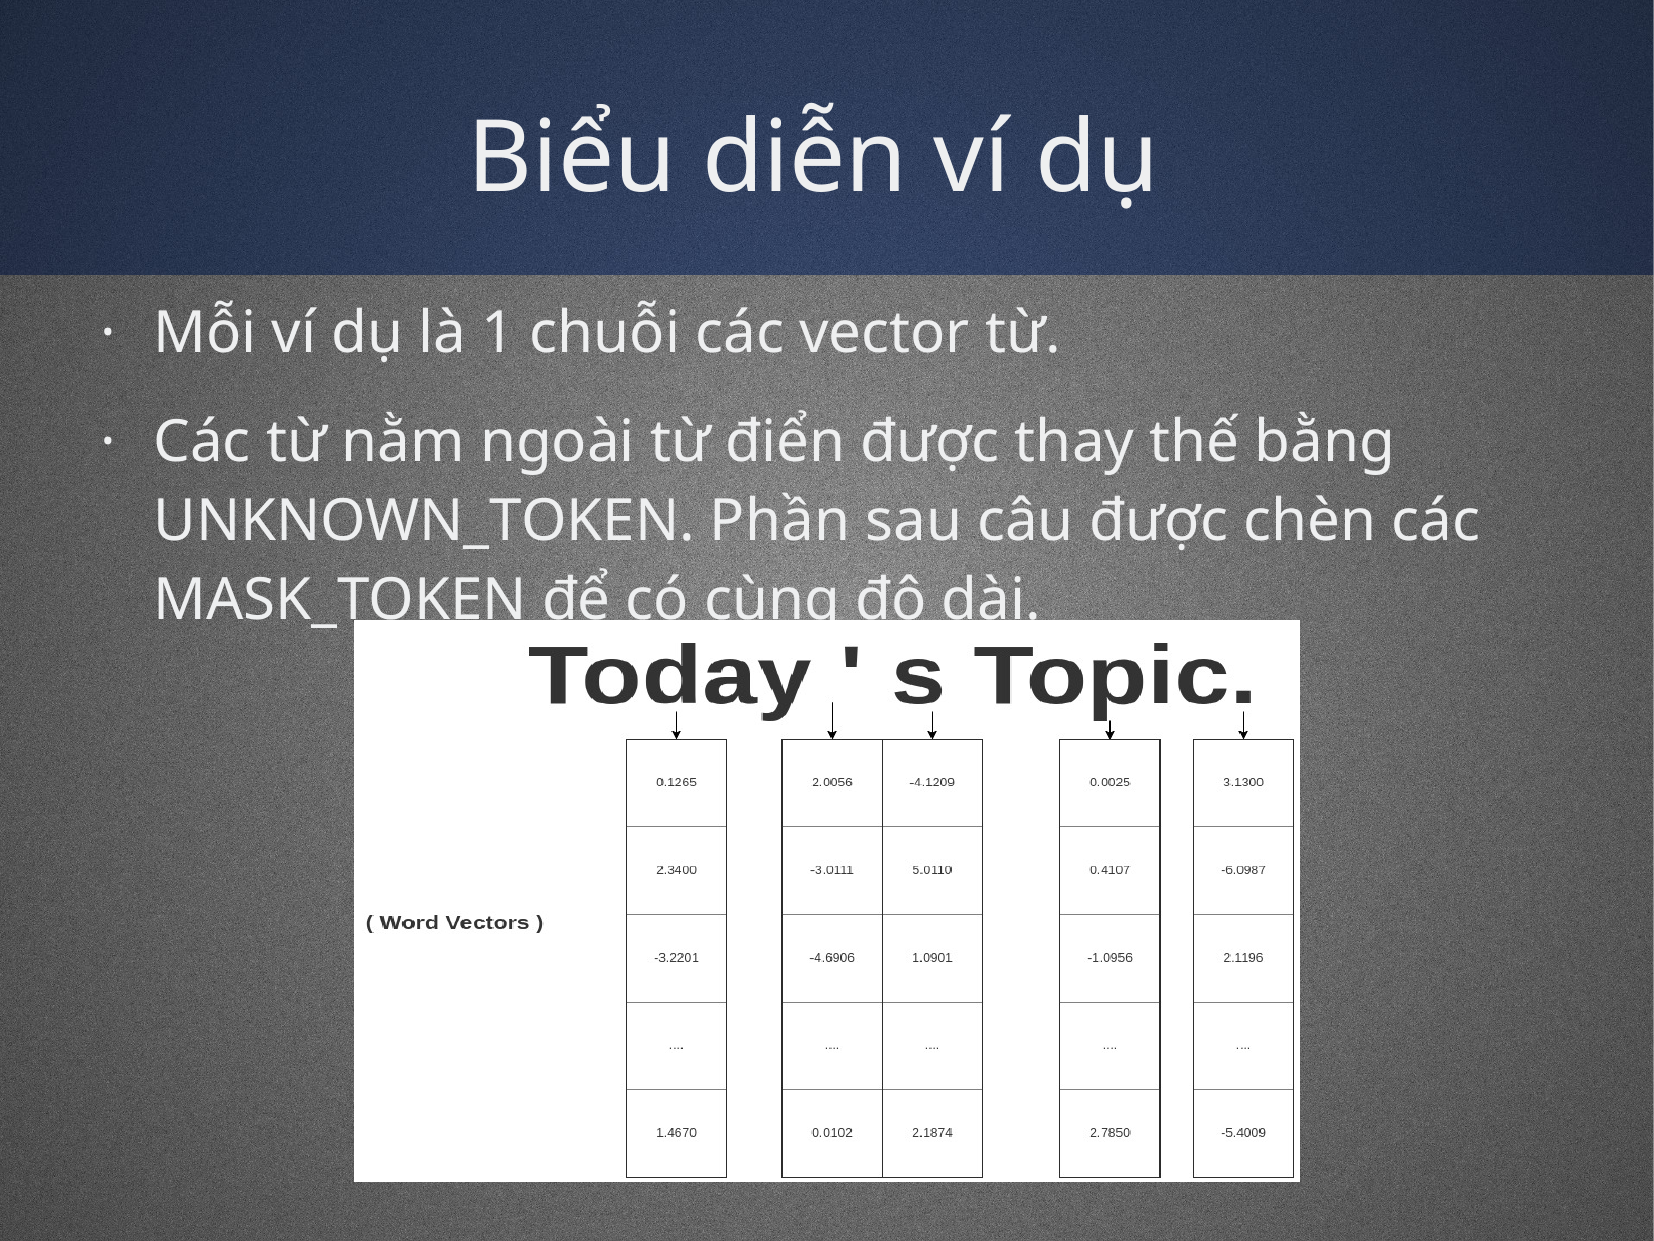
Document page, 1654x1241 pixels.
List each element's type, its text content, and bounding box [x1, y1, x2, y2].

picture [0, 0, 1654, 1241]
list Mỗi ví dụ là 1 chuỗi các vector từ. Các từ nằm ngoài từ điển được thay thế bằng UNKNOWN_TOKEN. Phần sau câu được chèn các MASK_TOKEN để có cùng độ dài. [82, 290, 1571, 1010]
title Biểu diễn ví dụ [82, 49, 1571, 257]
